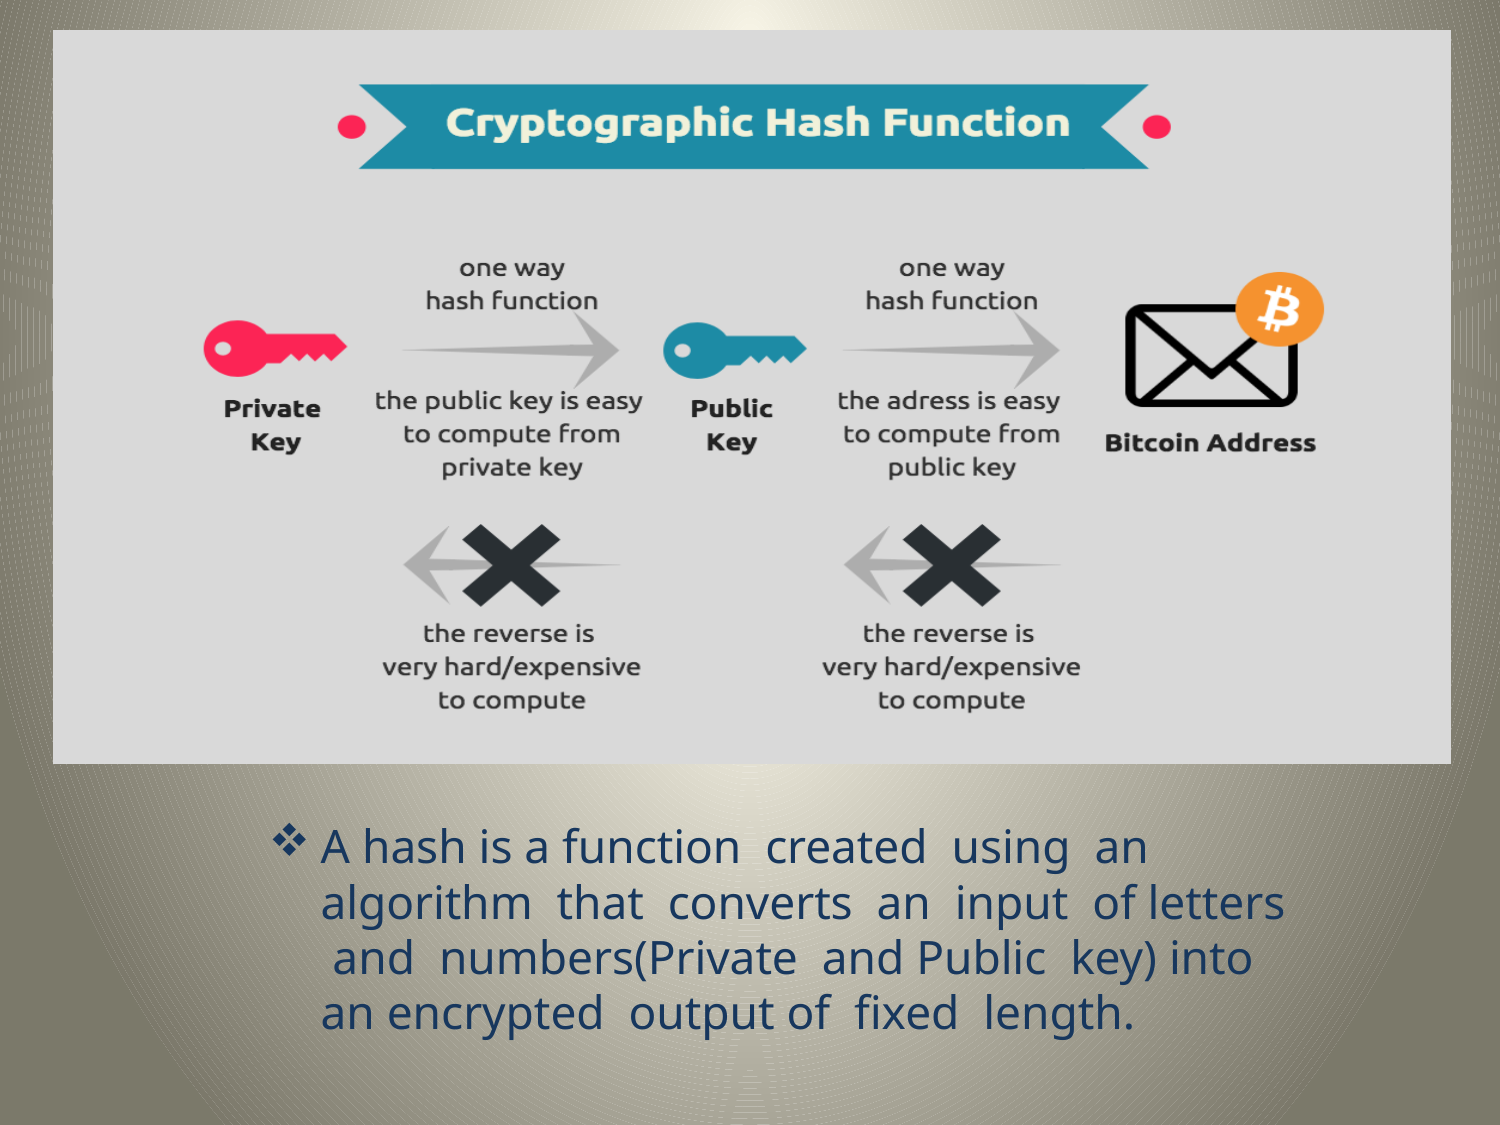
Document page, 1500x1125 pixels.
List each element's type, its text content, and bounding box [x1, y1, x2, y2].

picture [53, 30, 1451, 764]
subtitle A hash is a function created using an algorithm that converts an input of letters and numbers(Private and Public key) into an encrypted output of fixed length. [253, 810, 1304, 1098]
